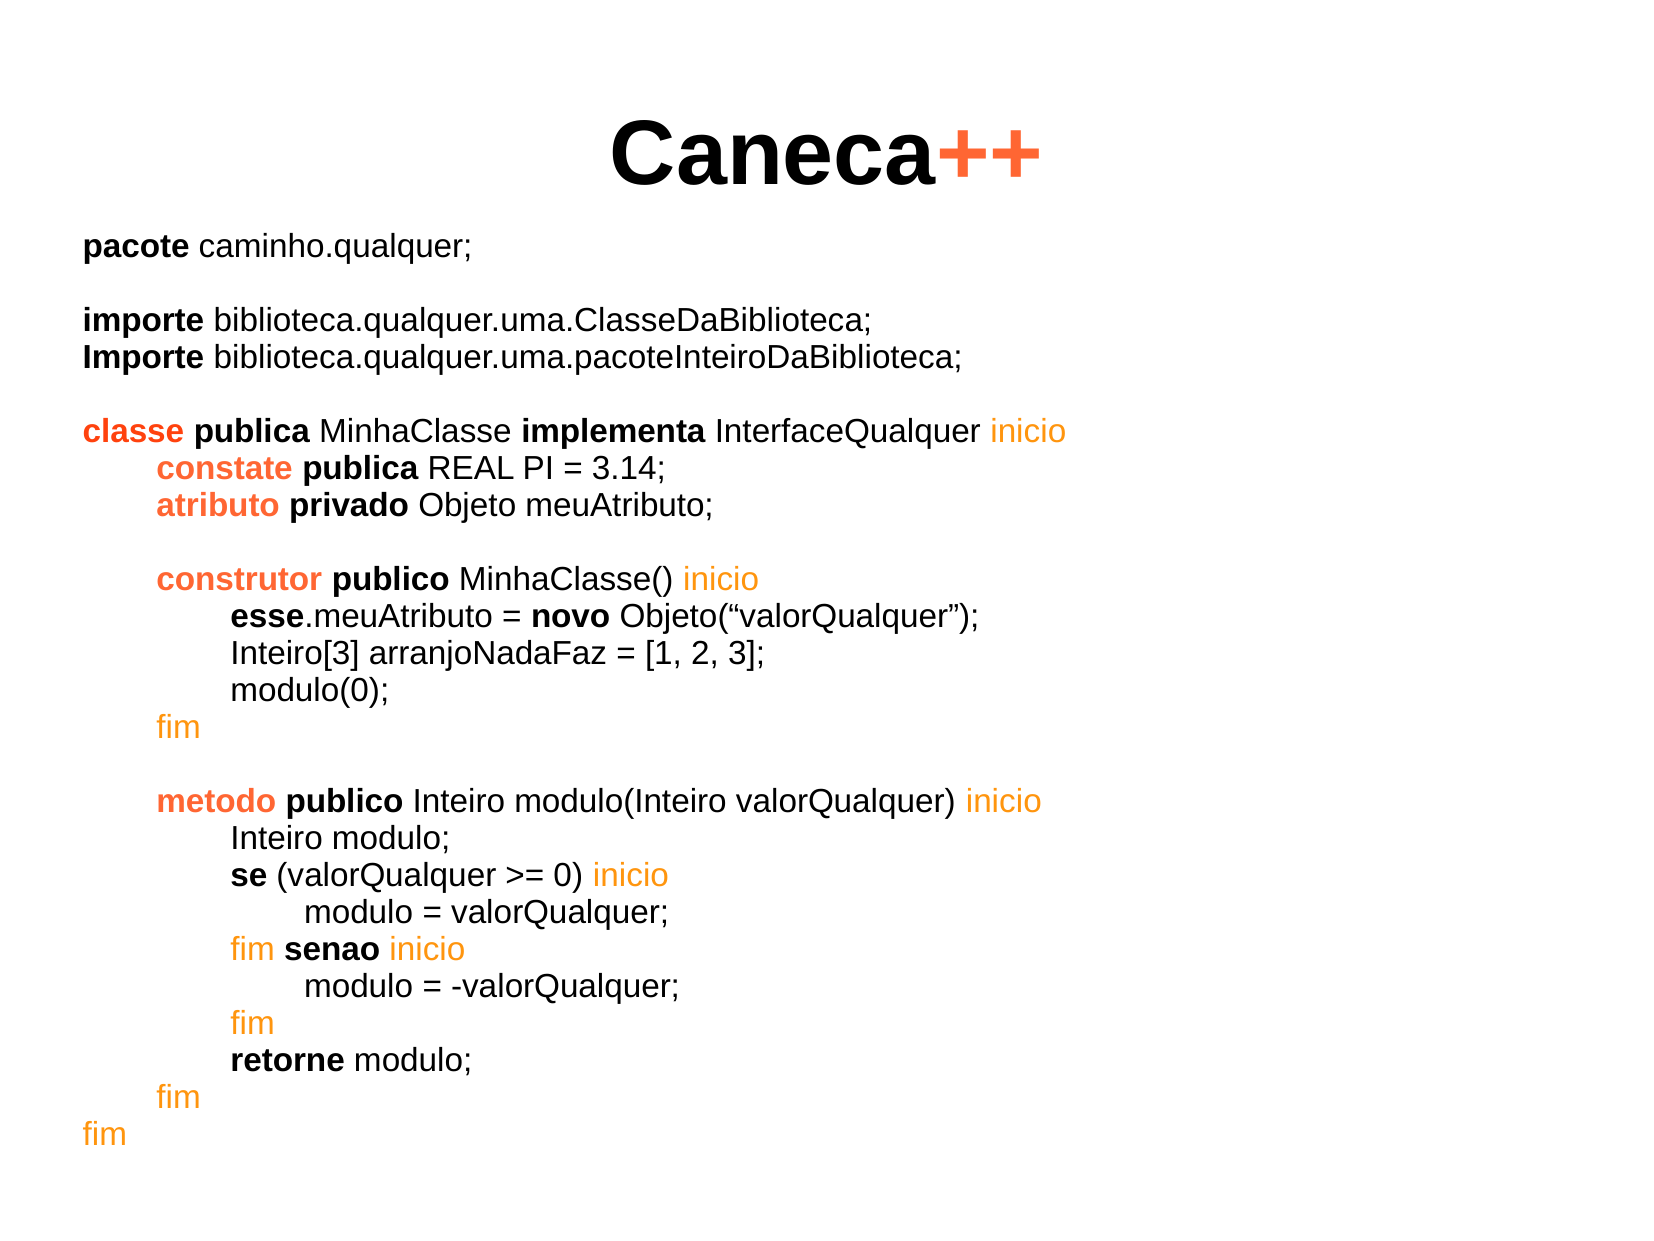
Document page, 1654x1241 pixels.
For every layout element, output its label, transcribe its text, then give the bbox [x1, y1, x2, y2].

subtitle pacote caminho.qualquer; importe biblioteca.qualquer.uma.ClasseDaBiblioteca; Importe biblioteca.qualquer.uma.pacoteInteiroDaBiblioteca; classe publica MinhaClasse implementa InterfaceQualquer inicio constate publica REAL PI = 3.14; atributo privado Objeto meuAtributo; construtor publico MinhaClasse() inicio esse.meuAtributo = novo Objeto(“valorQualquer”); Inteiro[3] arranjoNadaFaz = [1, 2, 3]; modulo(0); fim metodo publico Inteiro modulo(Inteiro valorQualquer) inicio Inteiro modulo; se (valorQualquer >= 0) inicio modulo = valorQualquer; fim senao inicio modulo = -valorQualquer; fim retorne modulo; fim fim [82, 186, 1538, 1193]
title Caneca++ [82, 49, 1571, 257]
